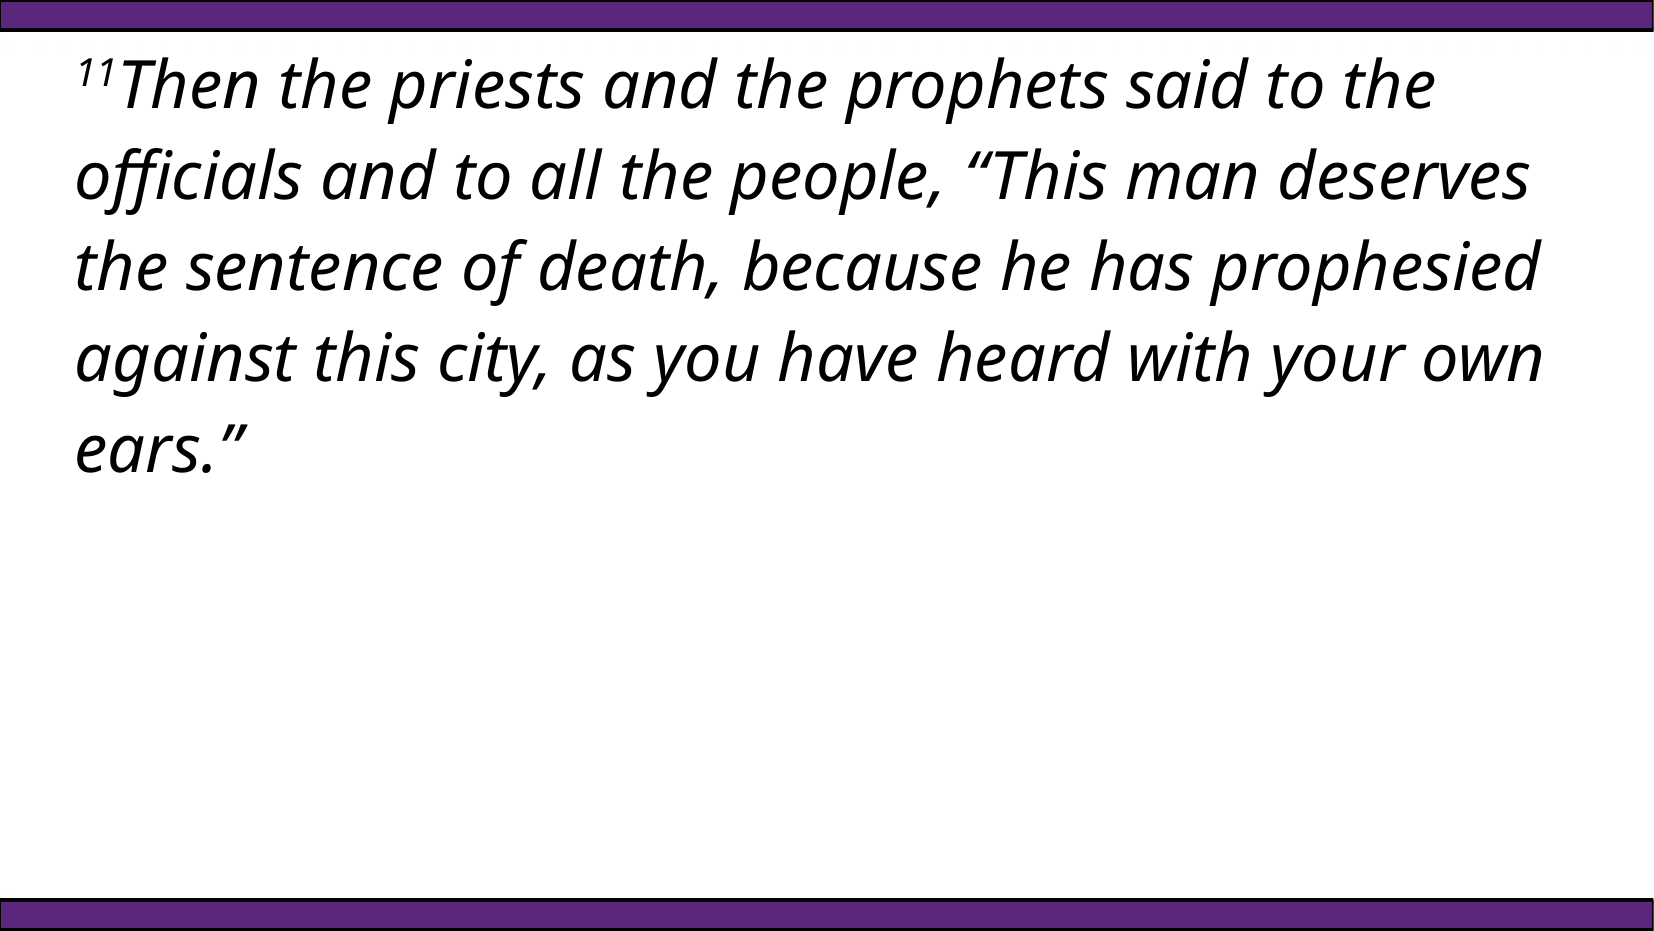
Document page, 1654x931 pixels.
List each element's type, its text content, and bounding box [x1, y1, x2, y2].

text_box 11Then the priests and the prophets said to the officials and to all the people, “This man deserves the sentence of death, because he has prophesied against this city, as you have heard with your own ears.” [60, 30, 1606, 489]
text_box [0, 900, 1654, 931]
picture [0, 31, 1654, 900]
text_box [0, 0, 1654, 31]
